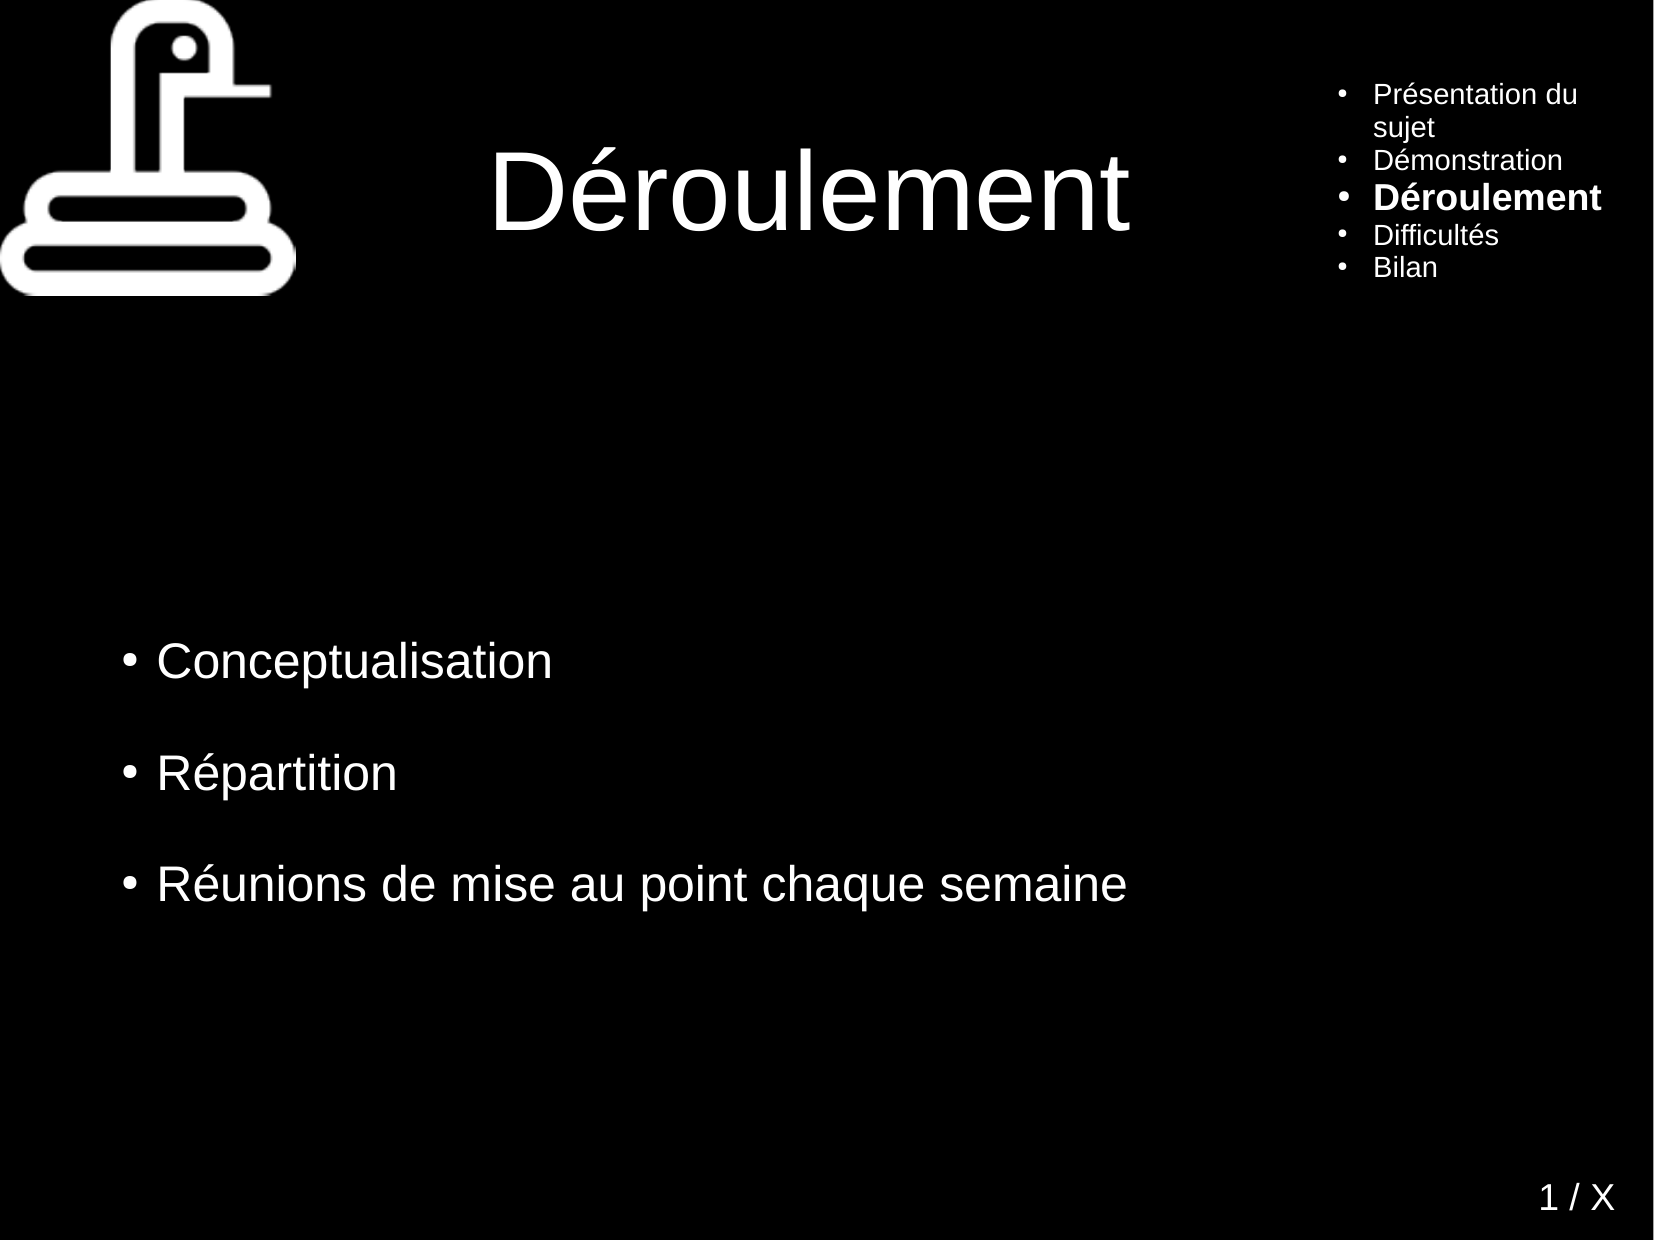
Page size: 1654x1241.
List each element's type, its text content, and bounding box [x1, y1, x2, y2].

text_box 1 / X [1523, 1169, 1654, 1241]
text_box Présentation du sujet Démonstration Déroulement Difficultés Bilan [1322, 70, 1654, 334]
picture [0, 0, 296, 296]
text_box Conceptualisation Répartition Réunions de mise au point chaque semaine [106, 626, 1241, 920]
title Déroulement [295, 88, 1323, 296]
